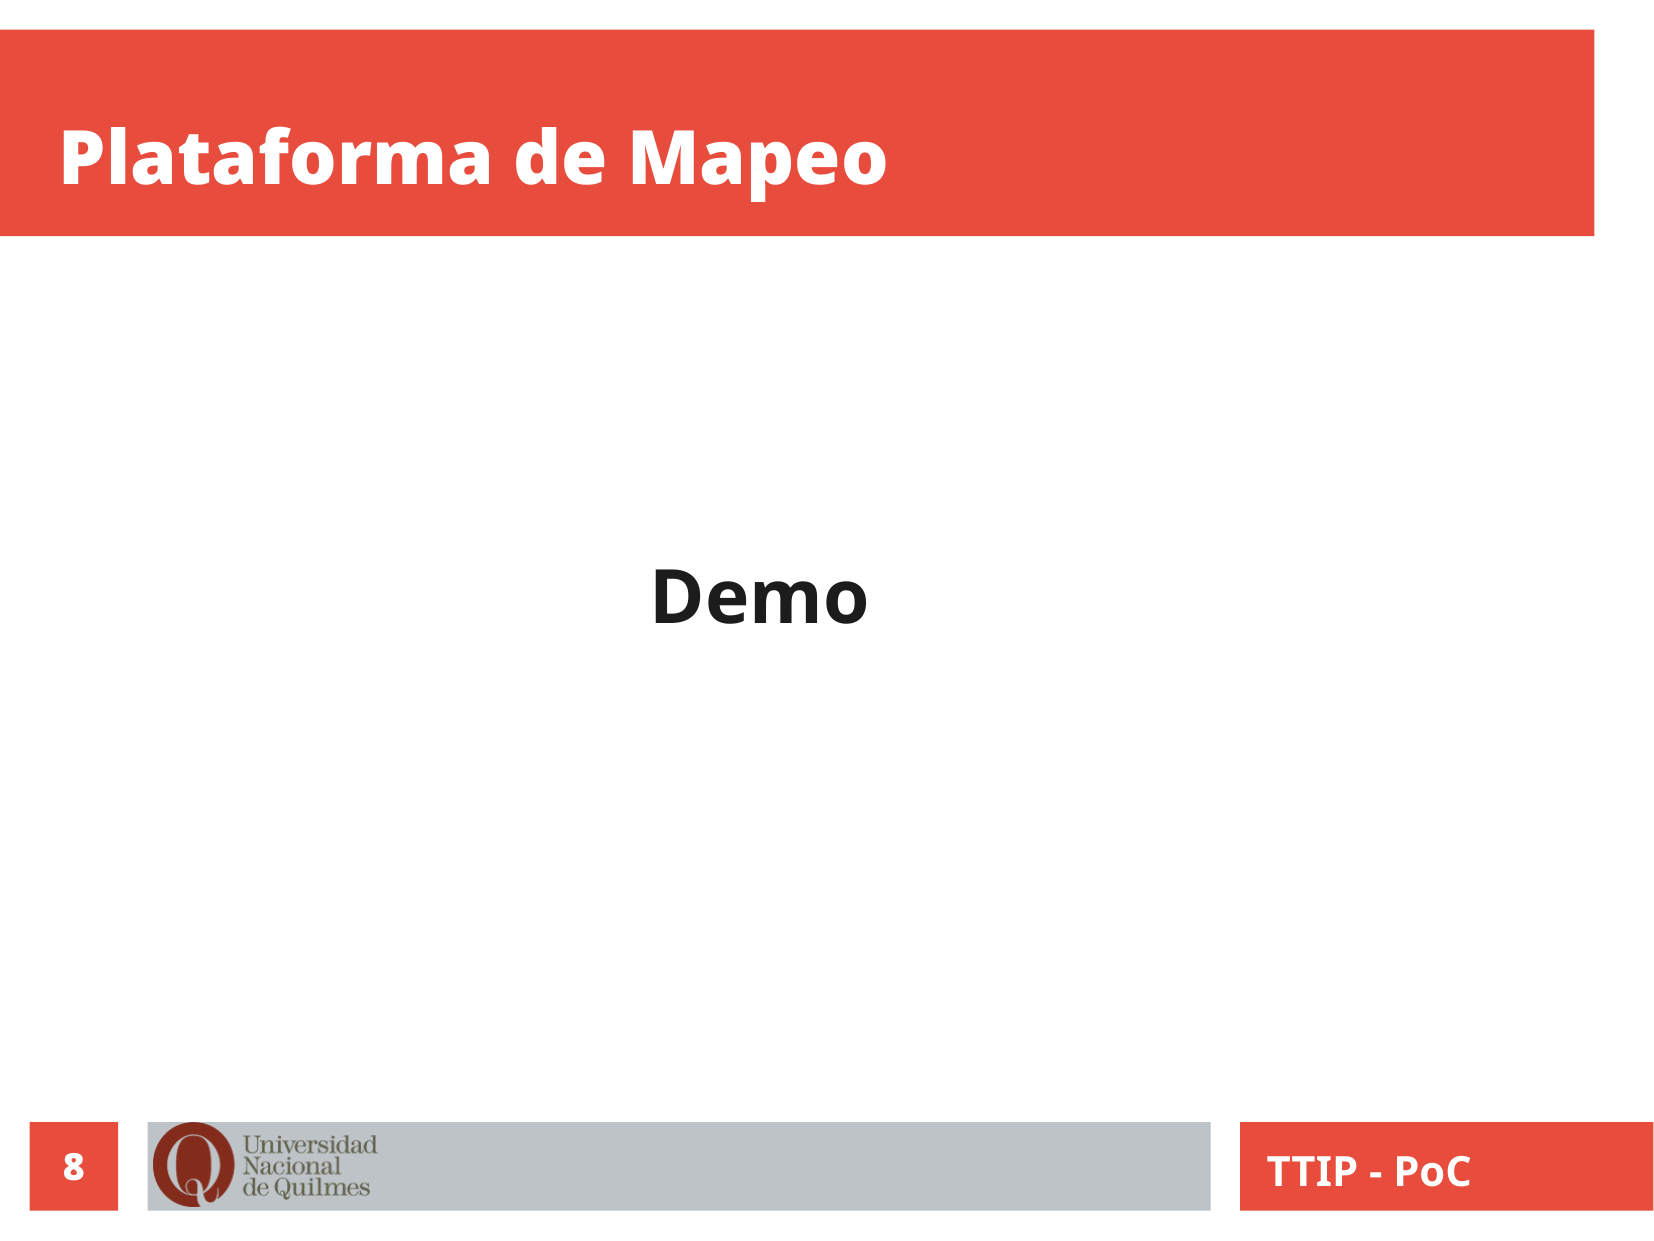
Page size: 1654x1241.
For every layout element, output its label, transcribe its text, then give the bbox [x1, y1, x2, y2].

text_box TTIP - PoC [1251, 1133, 1548, 1200]
picture [153, 1122, 378, 1207]
title Plataforma de Mapeo [59, 59, 1595, 207]
list Demo [649, 543, 1004, 697]
